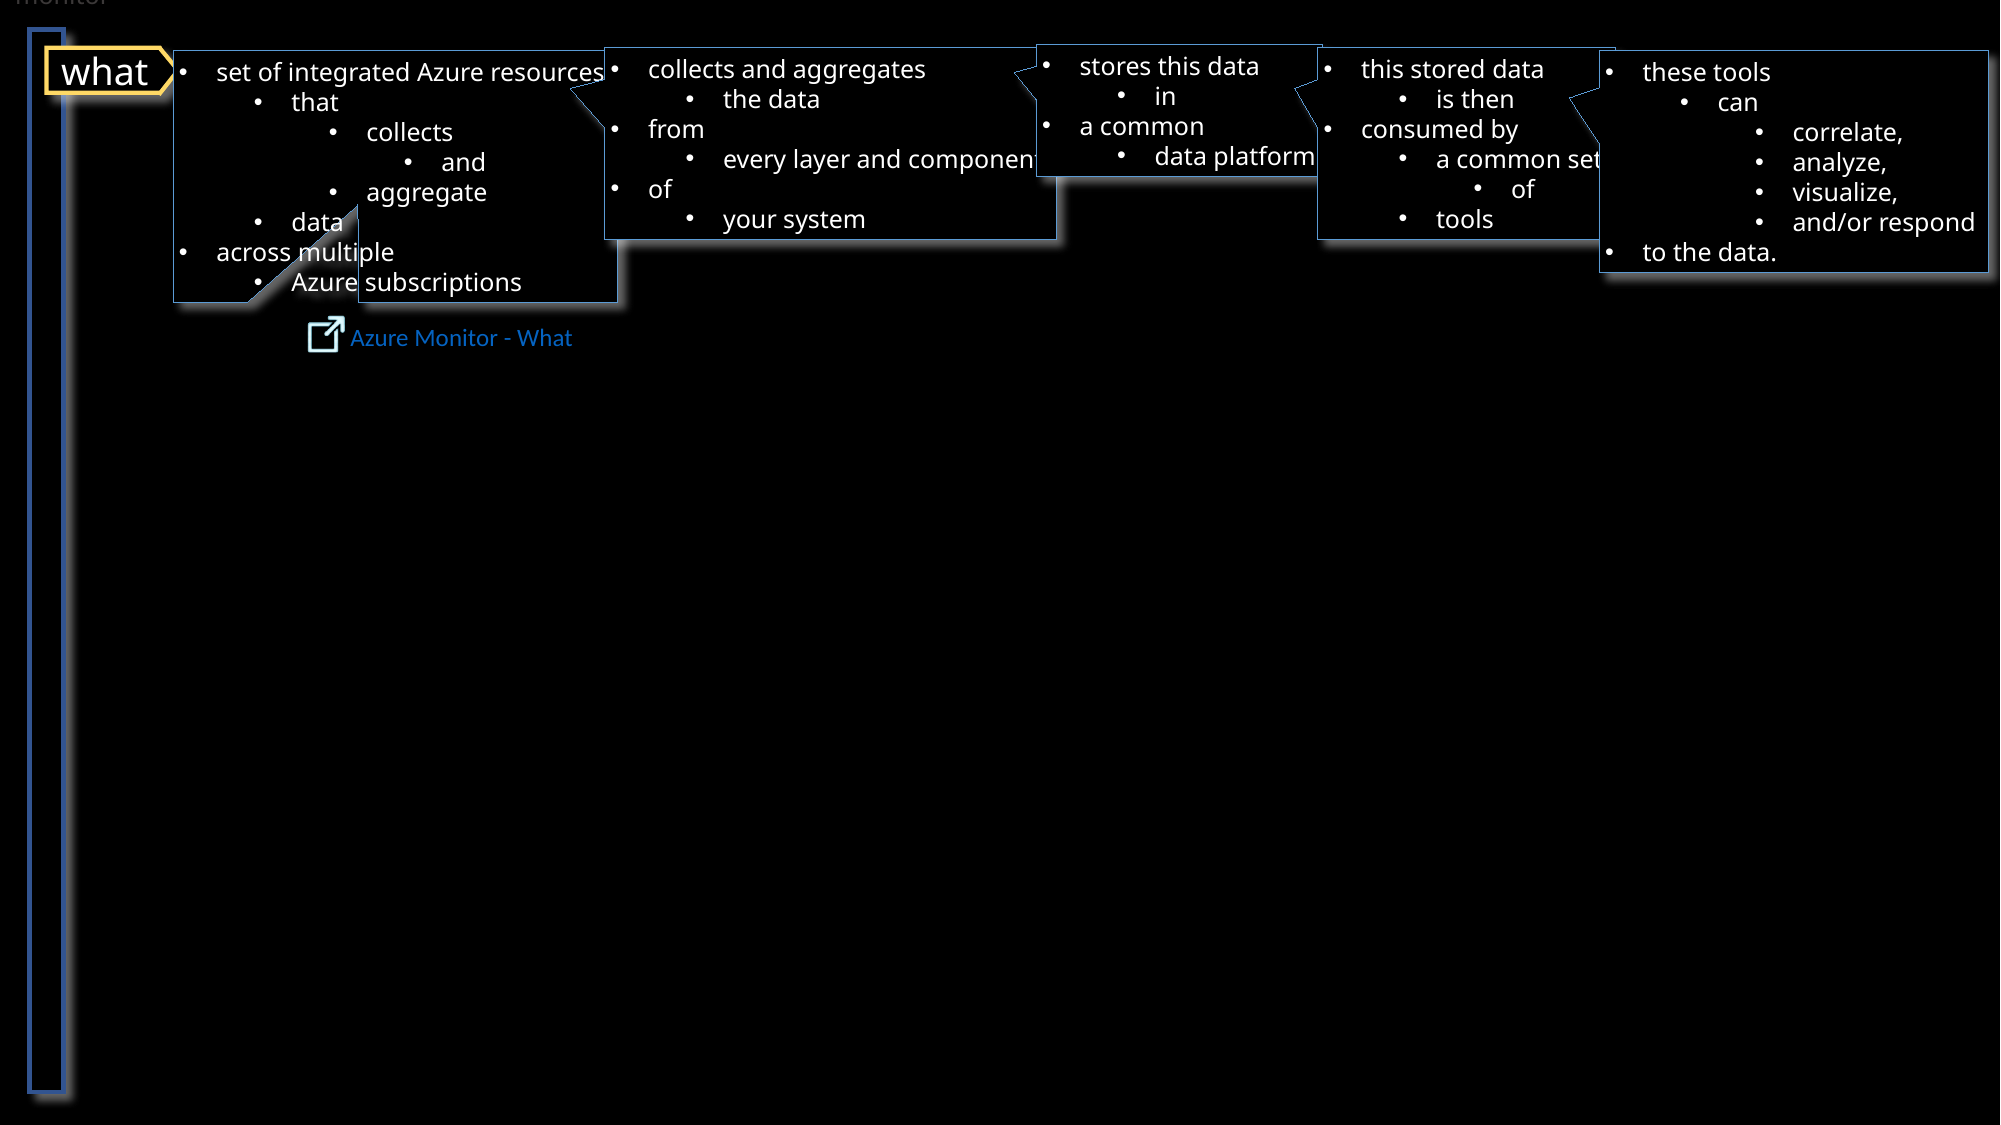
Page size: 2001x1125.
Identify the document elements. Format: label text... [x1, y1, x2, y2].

text_box set of integrated Azure resources that collects and aggregate data across multiple Azure subscriptions [173, 50, 618, 303]
picture [303, 311, 349, 358]
title 2.2 azure monitor [0, 0, 211, 1014]
text_box this stored data is then consumed by a common set of tools [1294, 47, 1616, 240]
text_box [29, 29, 64, 1093]
text_box Azure Monitor - What [335, 313, 589, 359]
text_box these tools can correlate, analyze, visualize, and/or respond to the data. [1569, 50, 1989, 273]
text_box what [46, 47, 173, 94]
text_box stores this data in a common data platform [1014, 44, 1323, 177]
title 2.2 azure monitor [64, 78, 211, 1014]
text_box collects and aggregates the data from every layer and component of your system [570, 47, 1057, 240]
